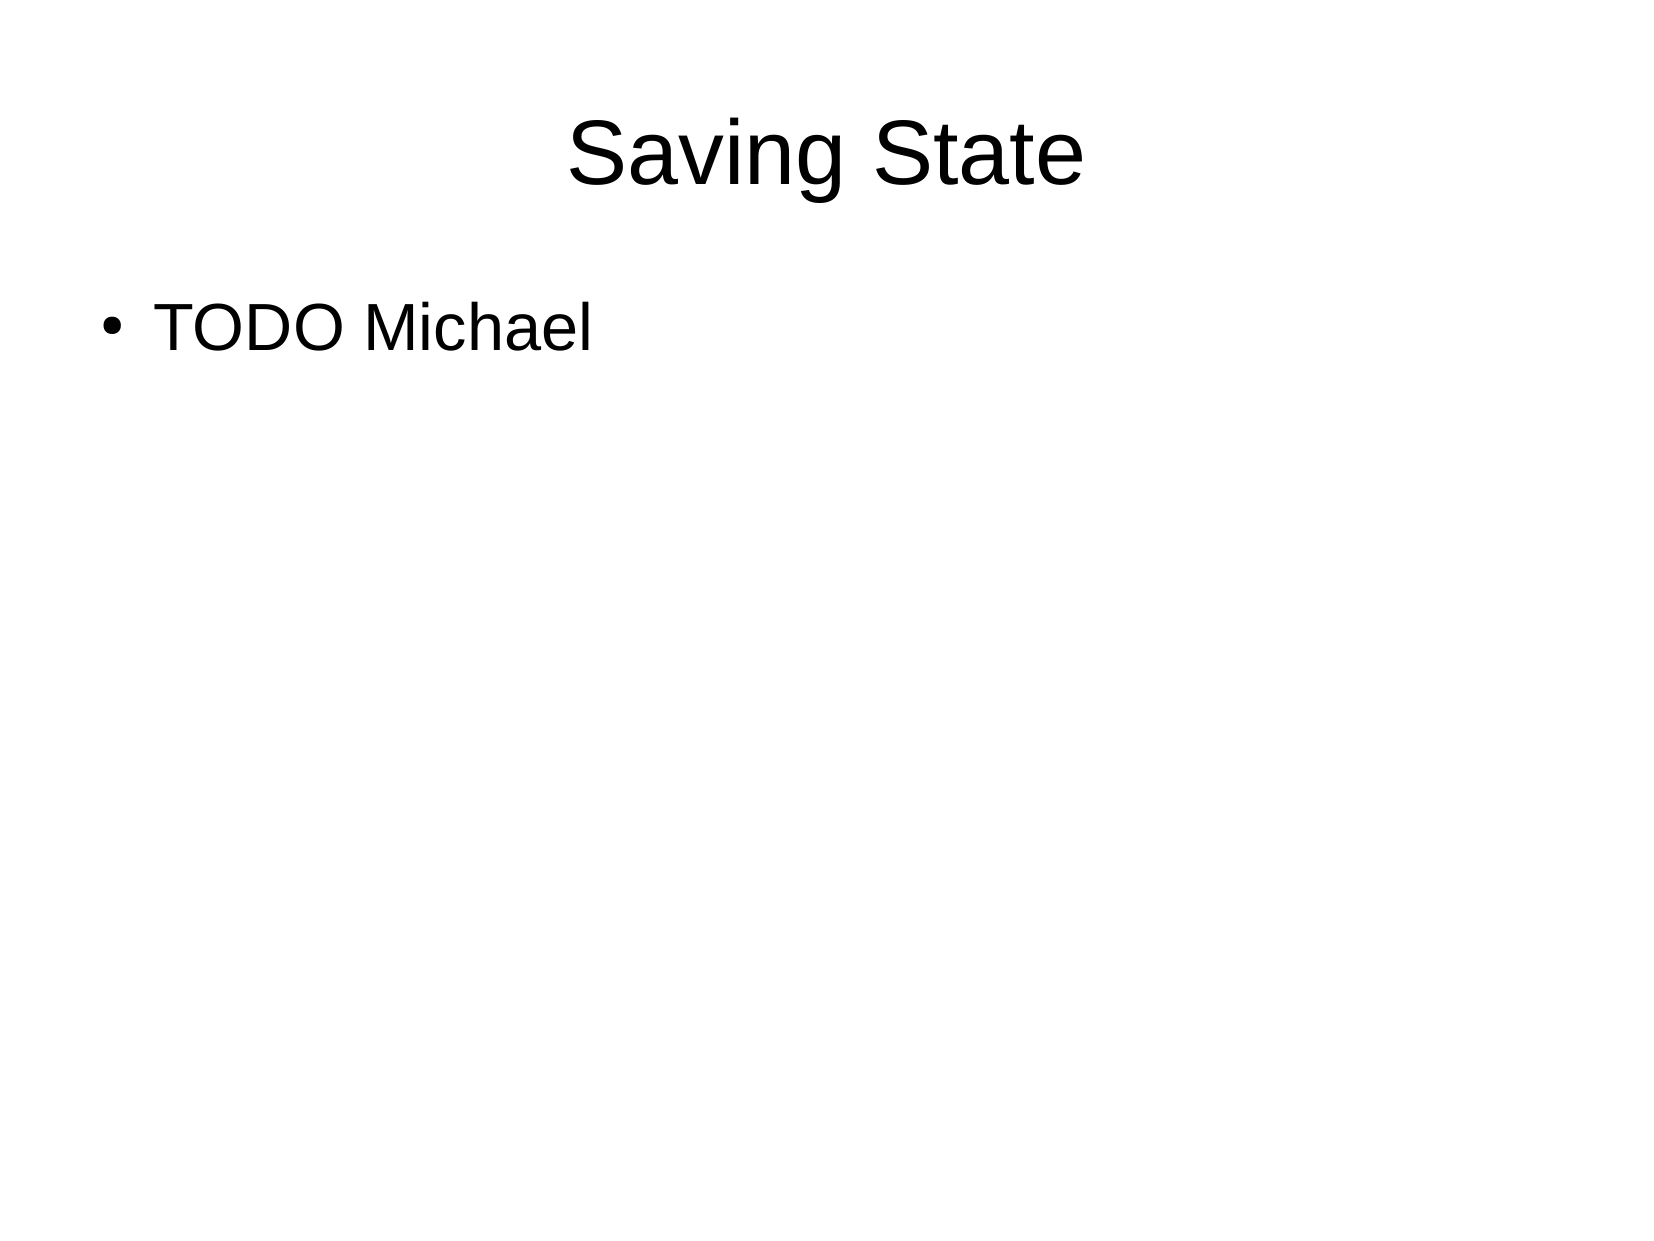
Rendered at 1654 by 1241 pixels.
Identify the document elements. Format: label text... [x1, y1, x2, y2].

title Saving State [82, 49, 1571, 257]
list TODO Michael [82, 290, 1571, 1109]
